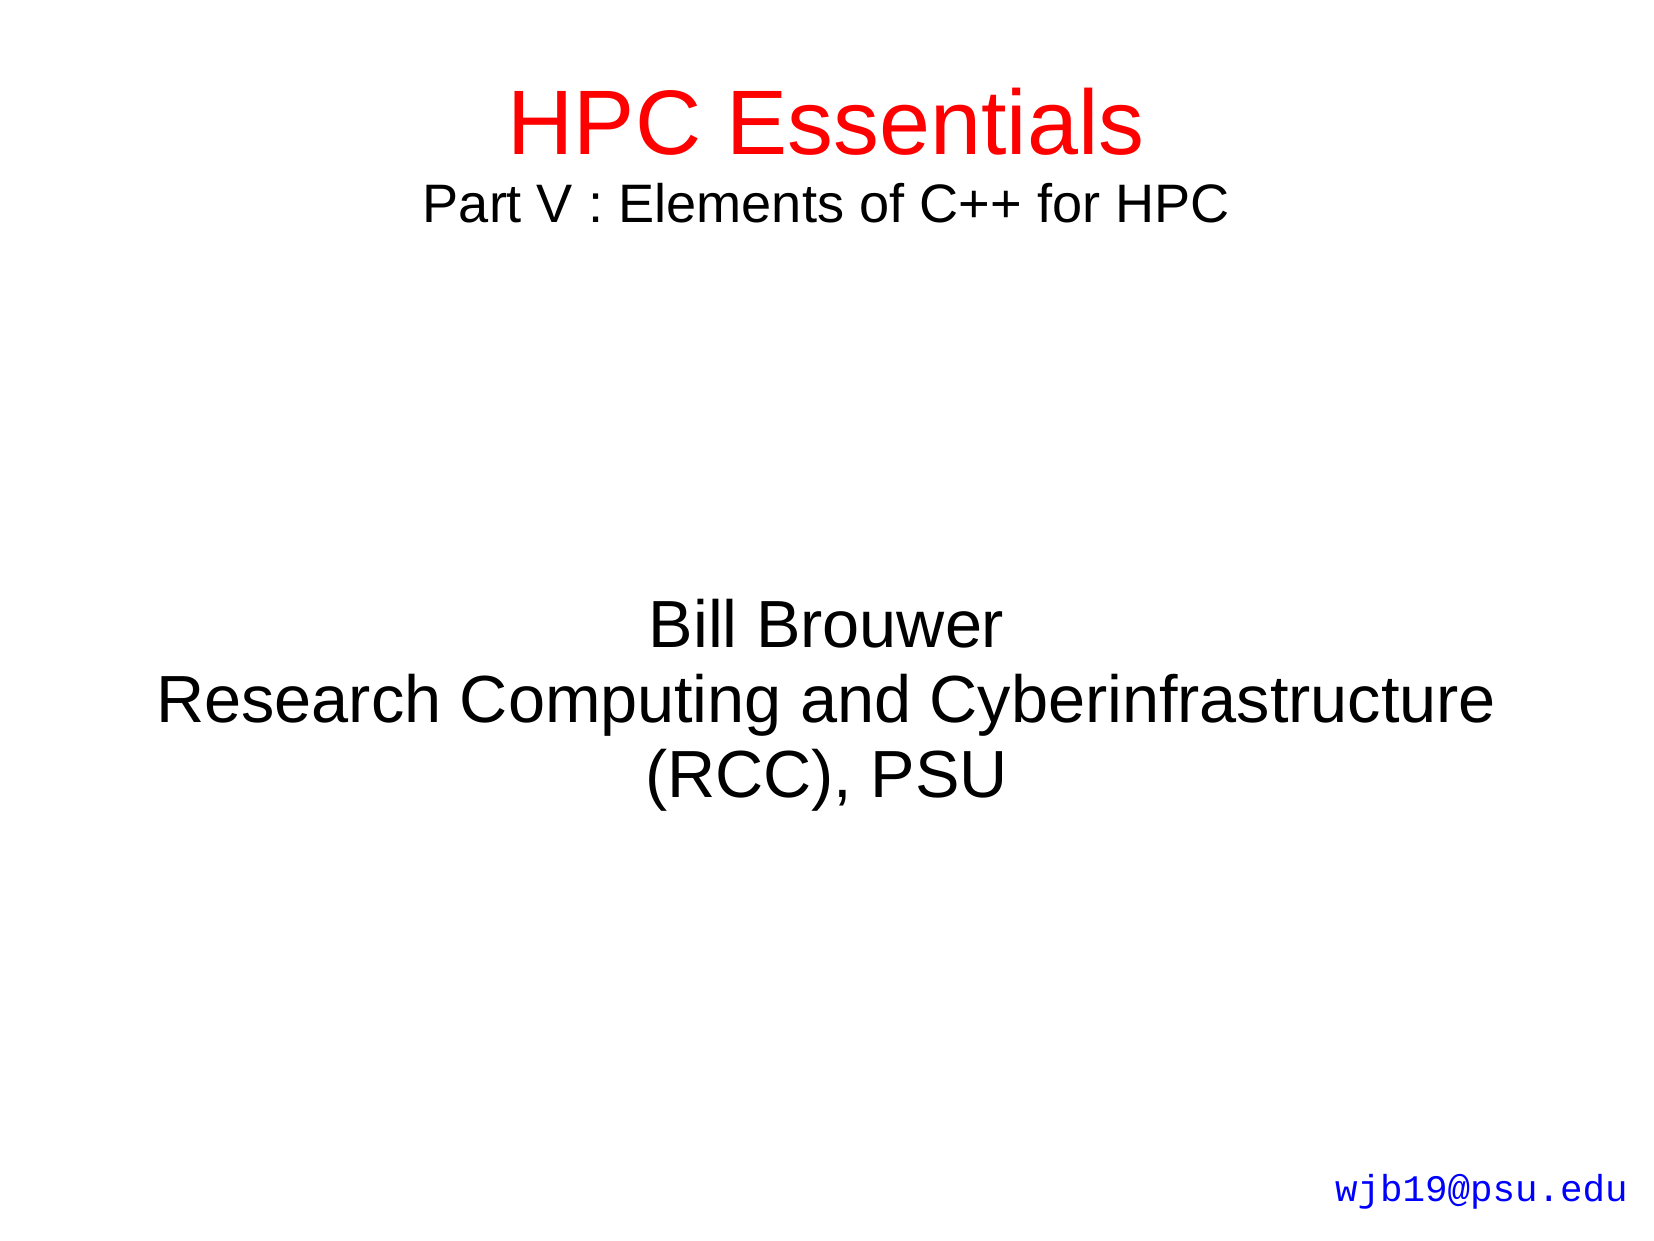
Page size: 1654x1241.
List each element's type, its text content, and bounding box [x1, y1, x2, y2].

subtitle Bill Brouwer Research Computing and Cyberinfrastructure (RCC), PSU [82, 290, 1571, 1109]
text_box wjb19@psu.edu [1320, 1162, 1643, 1220]
title HPC Essentials Part V : Elements of C++ for HPC [82, 49, 1571, 257]
